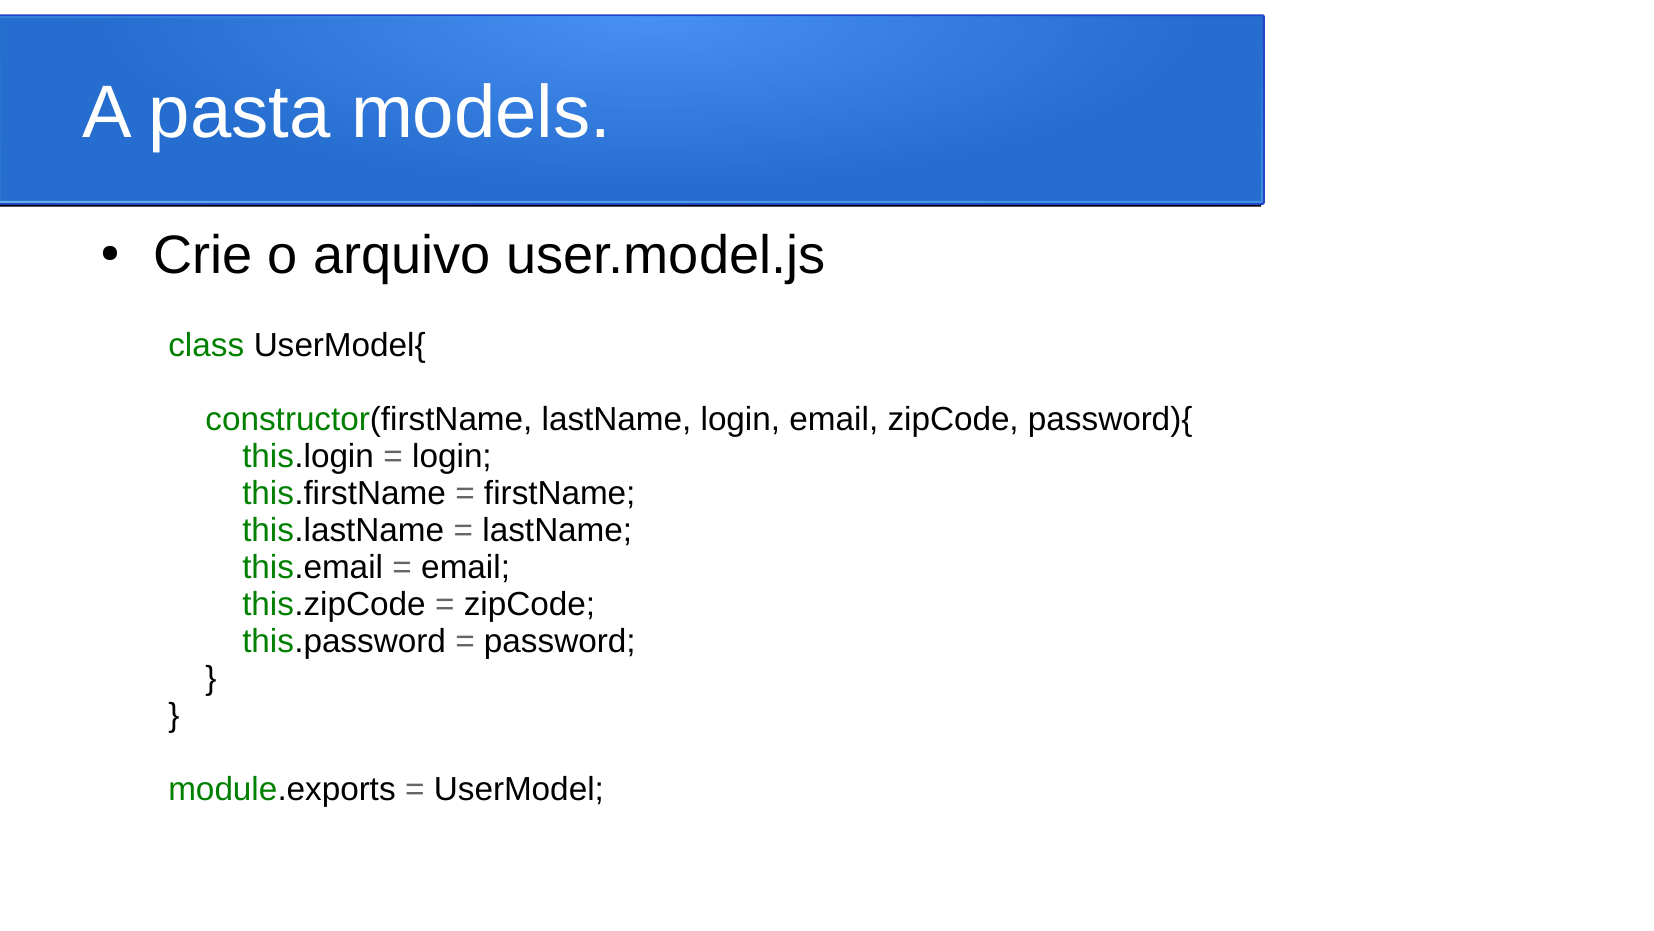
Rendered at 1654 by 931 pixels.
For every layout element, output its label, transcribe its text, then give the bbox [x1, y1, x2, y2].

text_box class UserModel{ constructor(firstName, lastName, login, email, zipCode, password){ this.login = login; this.firstName = firstName; this.lastName = lastName; this.email = email; this.zipCode = zipCode; this.password = password; } } module.exports = UserModel; [153, 318, 1465, 853]
list Crie o arquivo user.model.js [82, 224, 1571, 764]
title A pasta models. [82, 35, 1235, 189]
